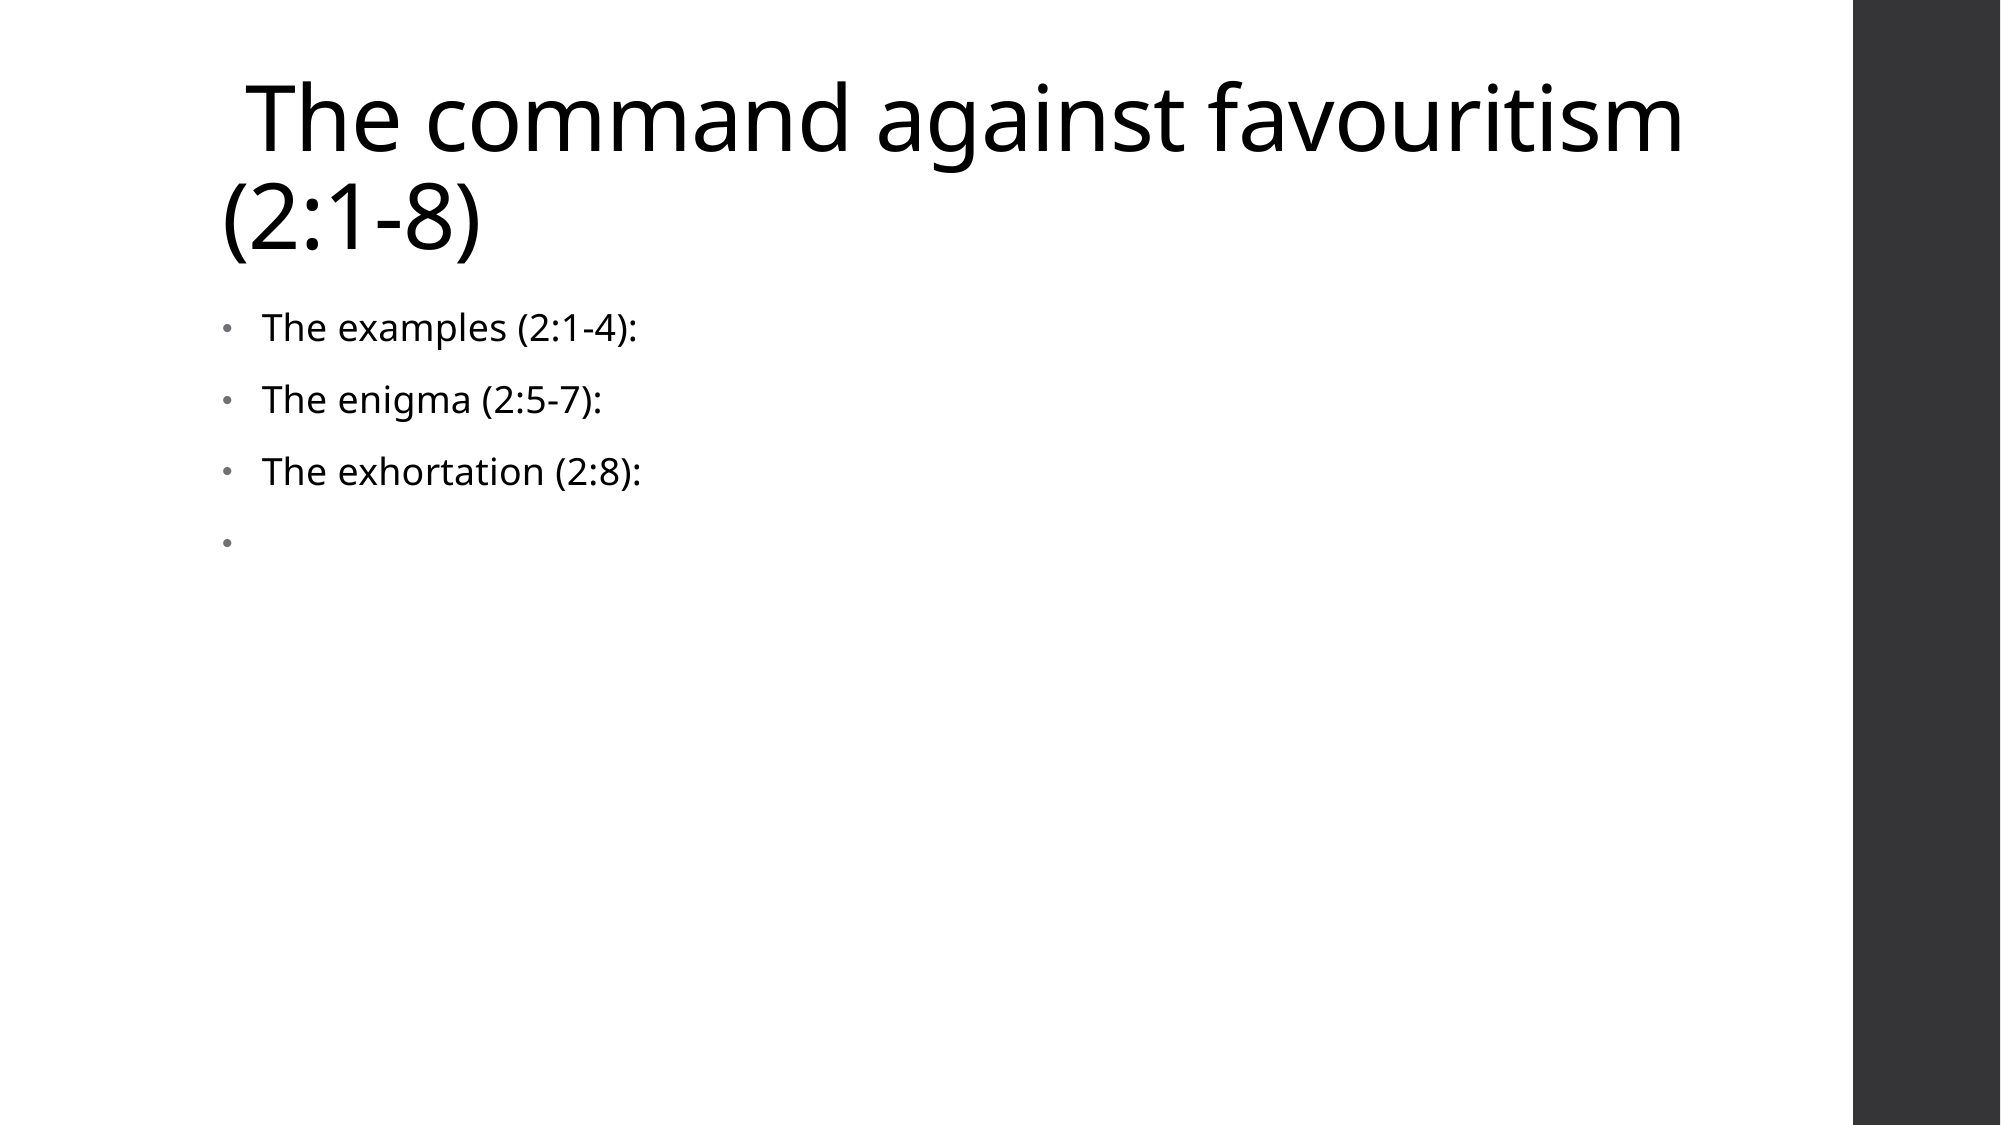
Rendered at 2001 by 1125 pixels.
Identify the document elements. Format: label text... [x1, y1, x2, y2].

title The command against favouritism (2:1-8) [206, 60, 1797, 278]
list The examples (2:1-4): The enigma (2:5-7): The exhortation (2:8): [206, 299, 1617, 1014]
